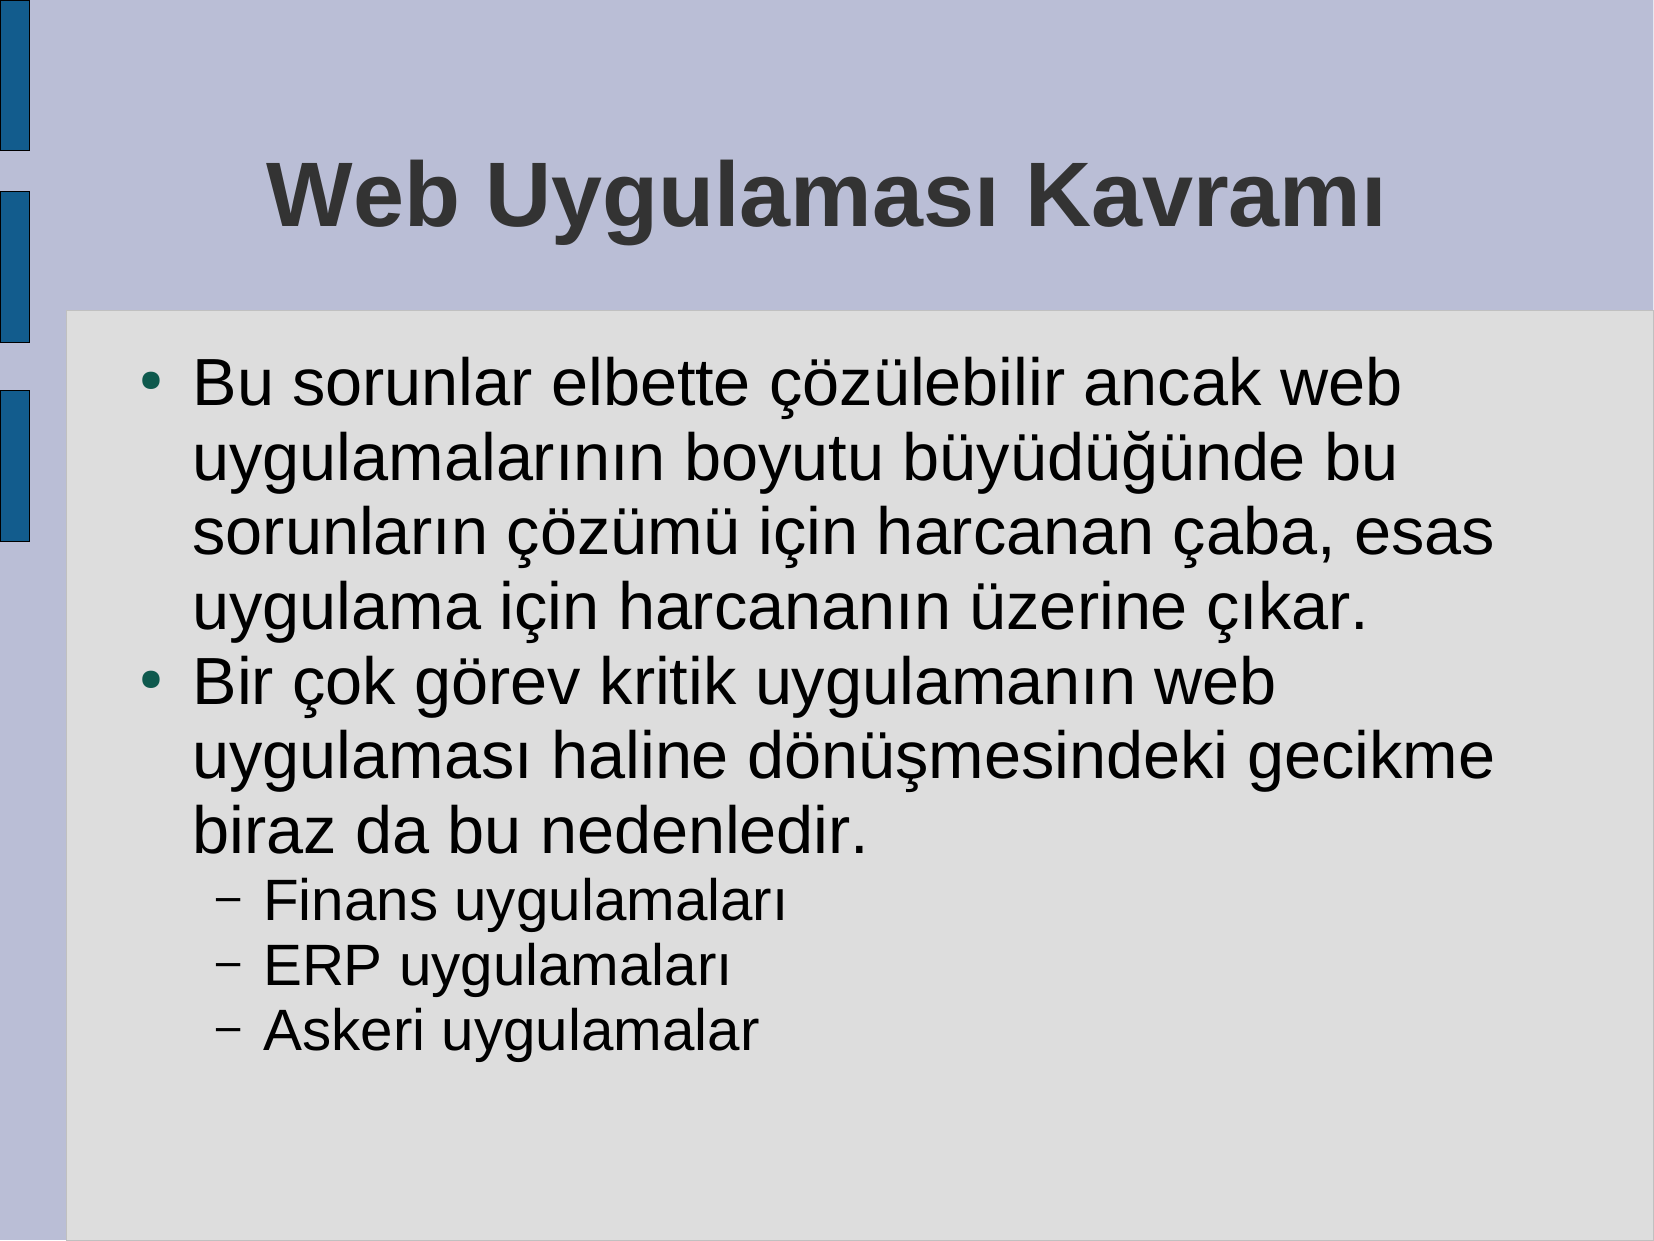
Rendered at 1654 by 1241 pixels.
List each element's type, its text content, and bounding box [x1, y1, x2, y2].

title Web Uygulaması Kavramı [121, 91, 1534, 299]
list Bu sorunlar elbette çözülebilir ancak web uygulamalarının boyutu büyüdüğünde bu sorunların çözümü için harcanan çaba, esas uygulama için harcananın üzerine çıkar. Bir çok görev kritik uygulamanın web uygulaması haline dönüşmesindeki gecikme biraz da bu nedenledir. Finans uygulamaları ERP uygulamaları Askeri uygulamalar [121, 344, 1534, 1127]
